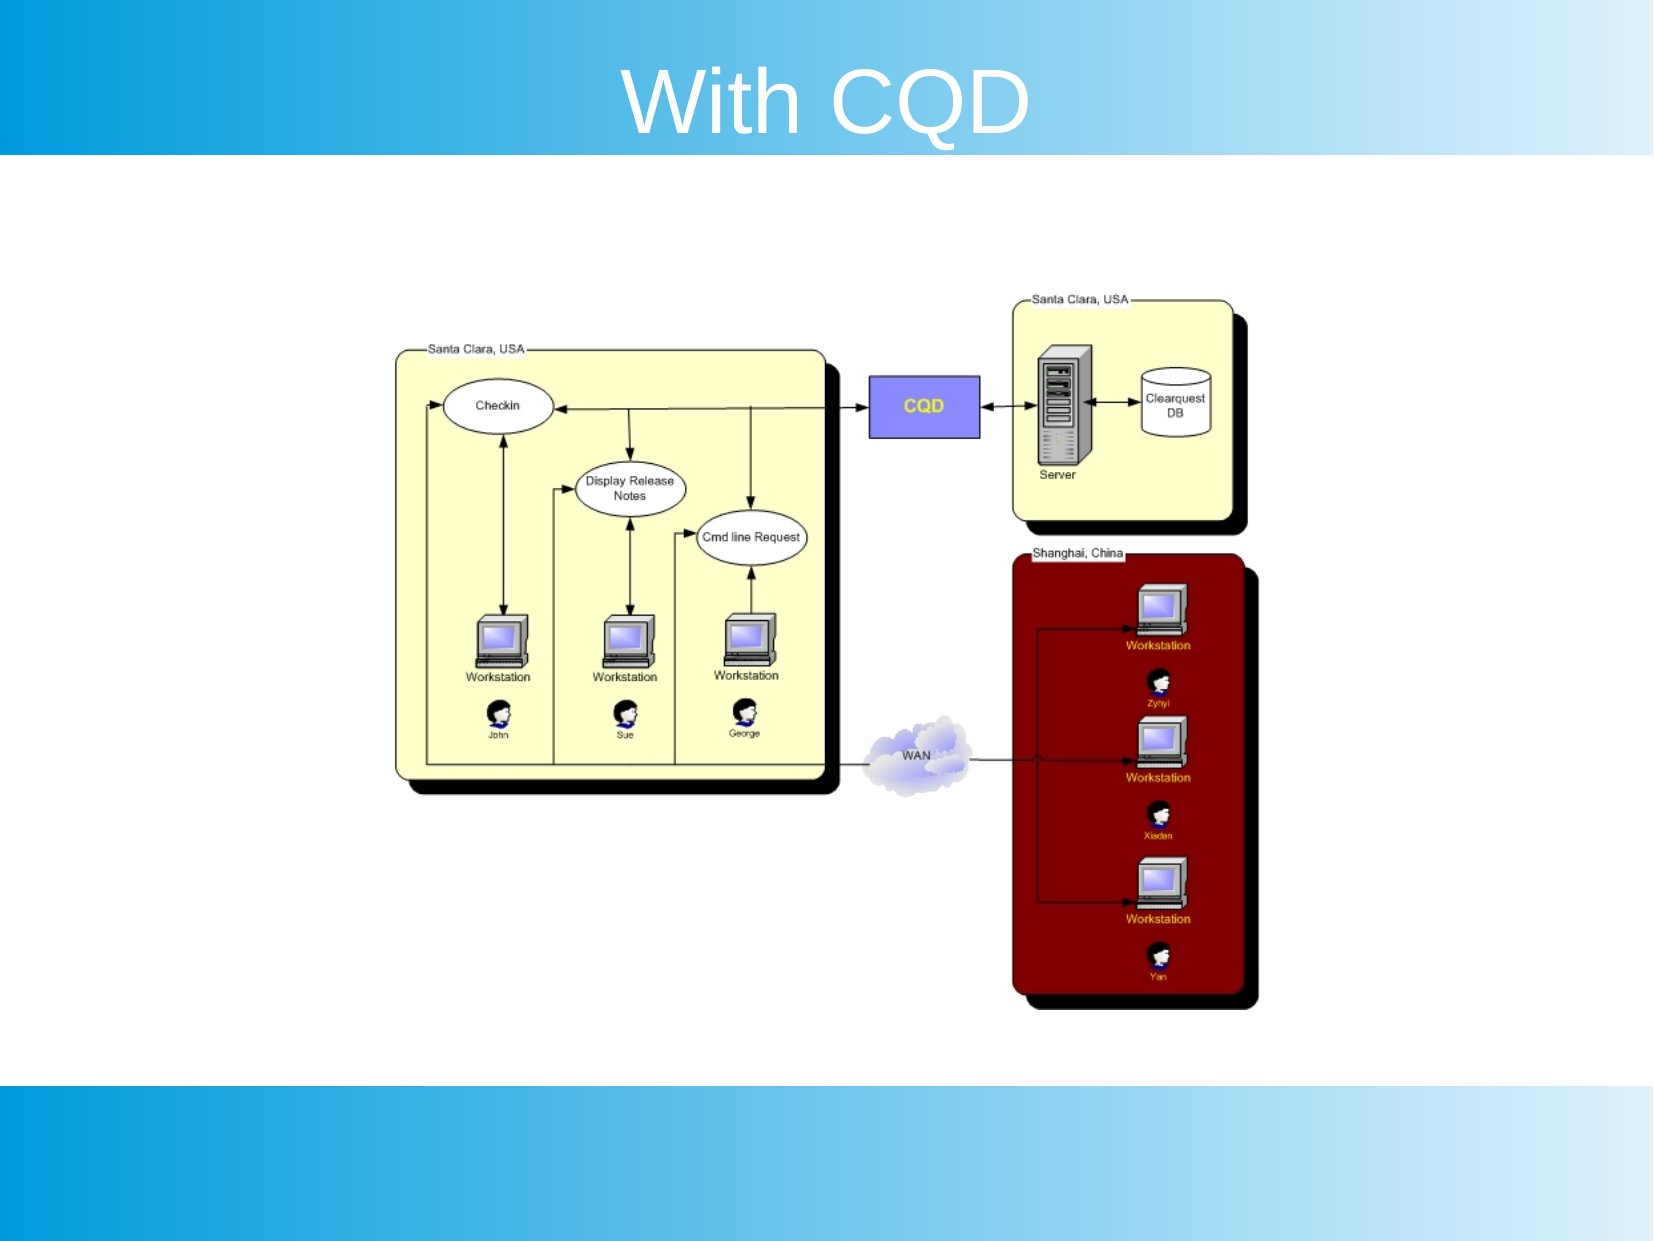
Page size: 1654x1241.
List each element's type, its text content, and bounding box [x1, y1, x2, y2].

picture [241, 290, 1413, 1010]
title With CQD [82, 49, 1571, 155]
